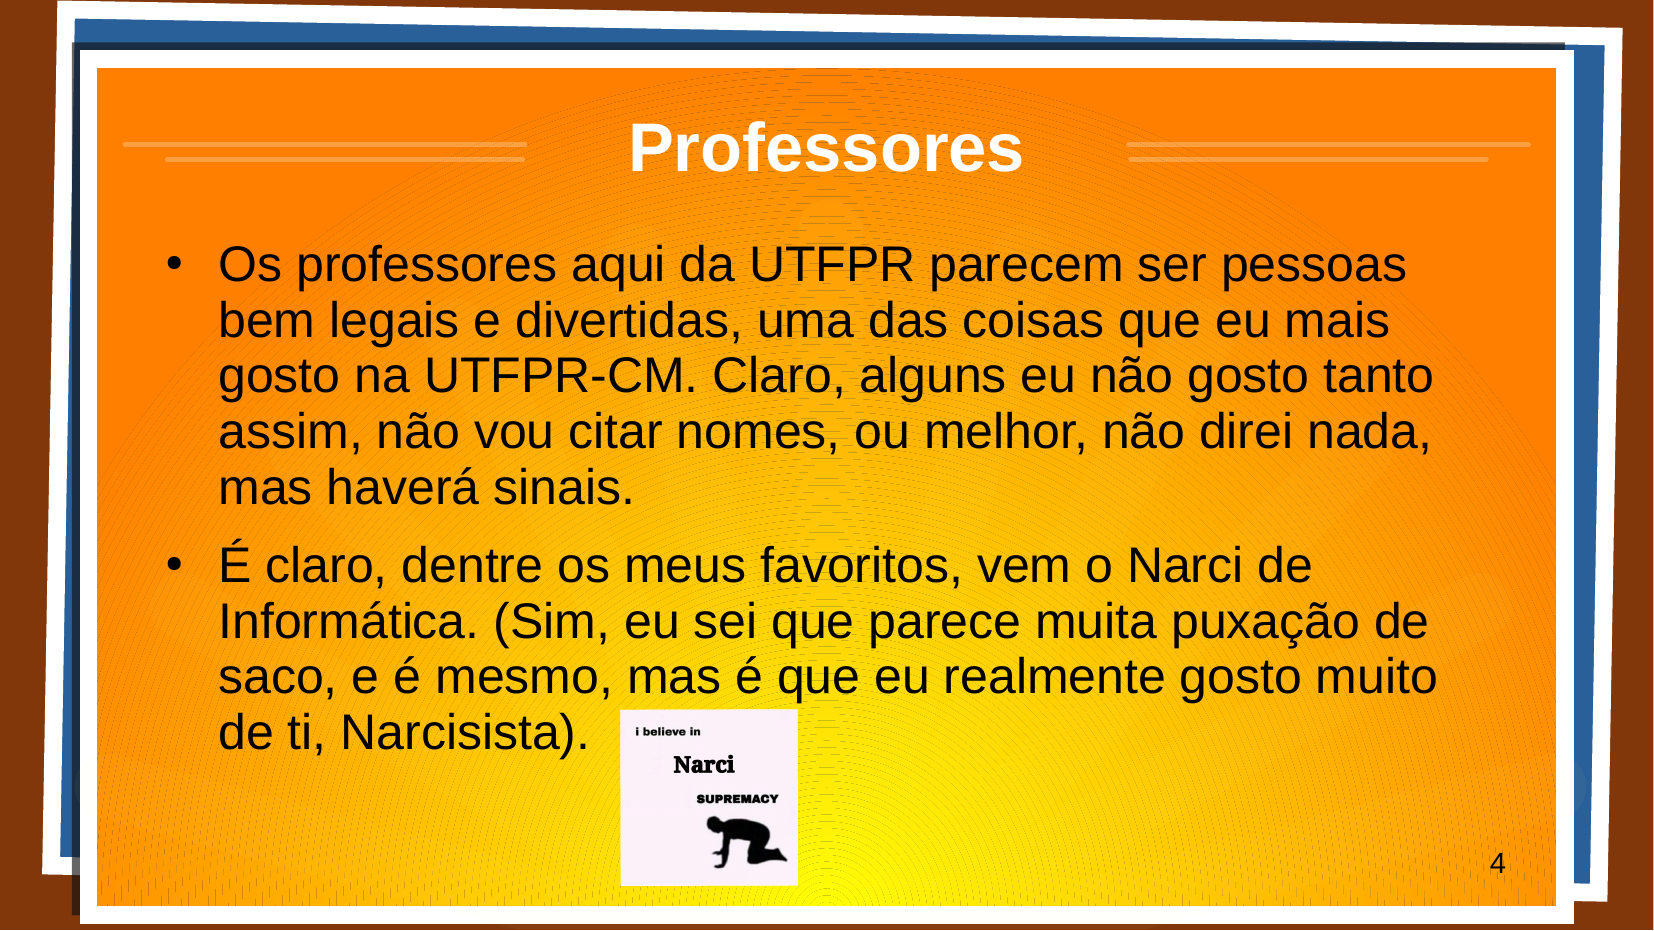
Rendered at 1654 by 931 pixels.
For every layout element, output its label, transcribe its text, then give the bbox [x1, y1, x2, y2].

picture [620, 709, 798, 886]
list Os professores aqui da UTFPR parecem ser pessoas bem legais e divertidas, uma das coisas que eu mais gosto na UTFPR-CM. Claro, alguns eu não gosto tanto assim, não vou citar nomes, ou melhor, não direi nada, mas haverá sinais. É claro, dentre os meus favoritos, vem o Narci de Informática. (Sim, eu sei que parece muita puxação de saco, e é mesmo, mas é que eu realmente gosto muito de ti, Narcisista). [147, 236, 1506, 827]
title Professores [531, 73, 1123, 222]
